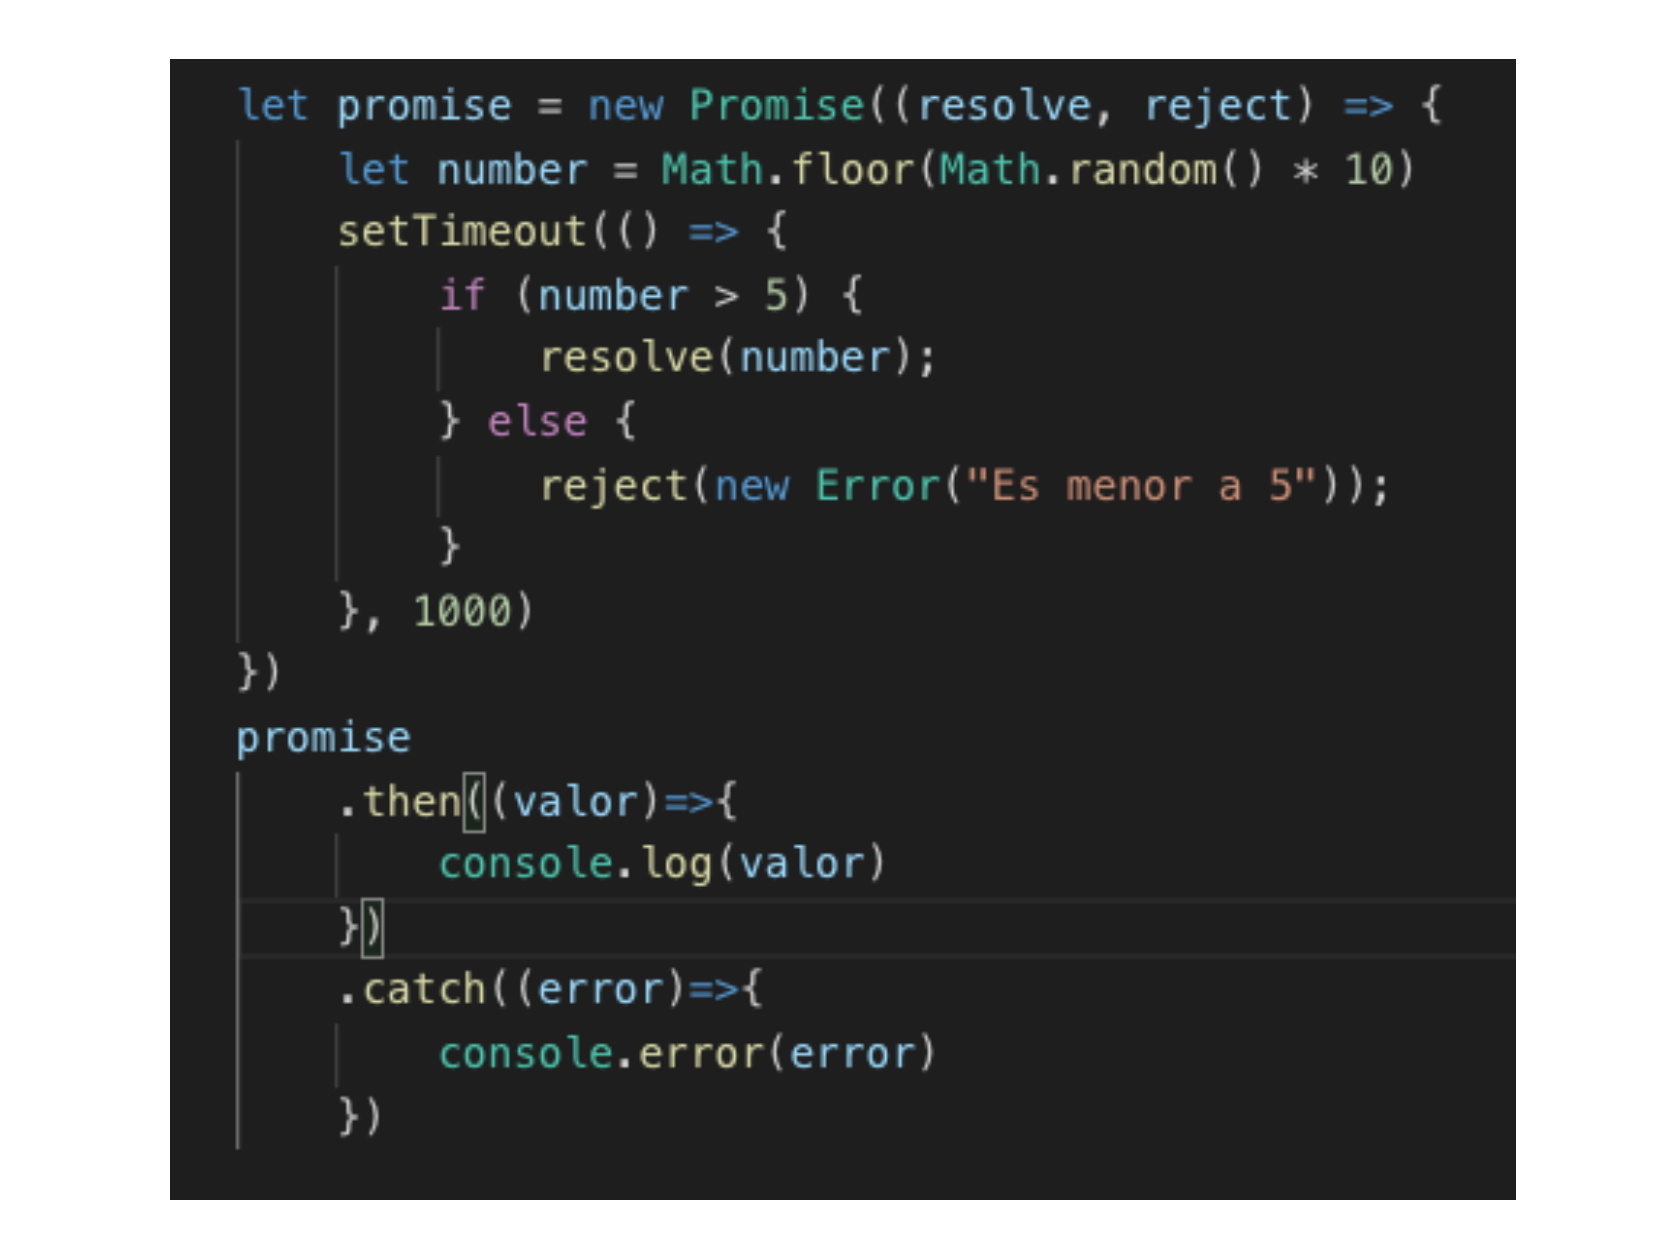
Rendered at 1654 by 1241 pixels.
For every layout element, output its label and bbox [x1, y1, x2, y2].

picture [170, 59, 1516, 1201]
